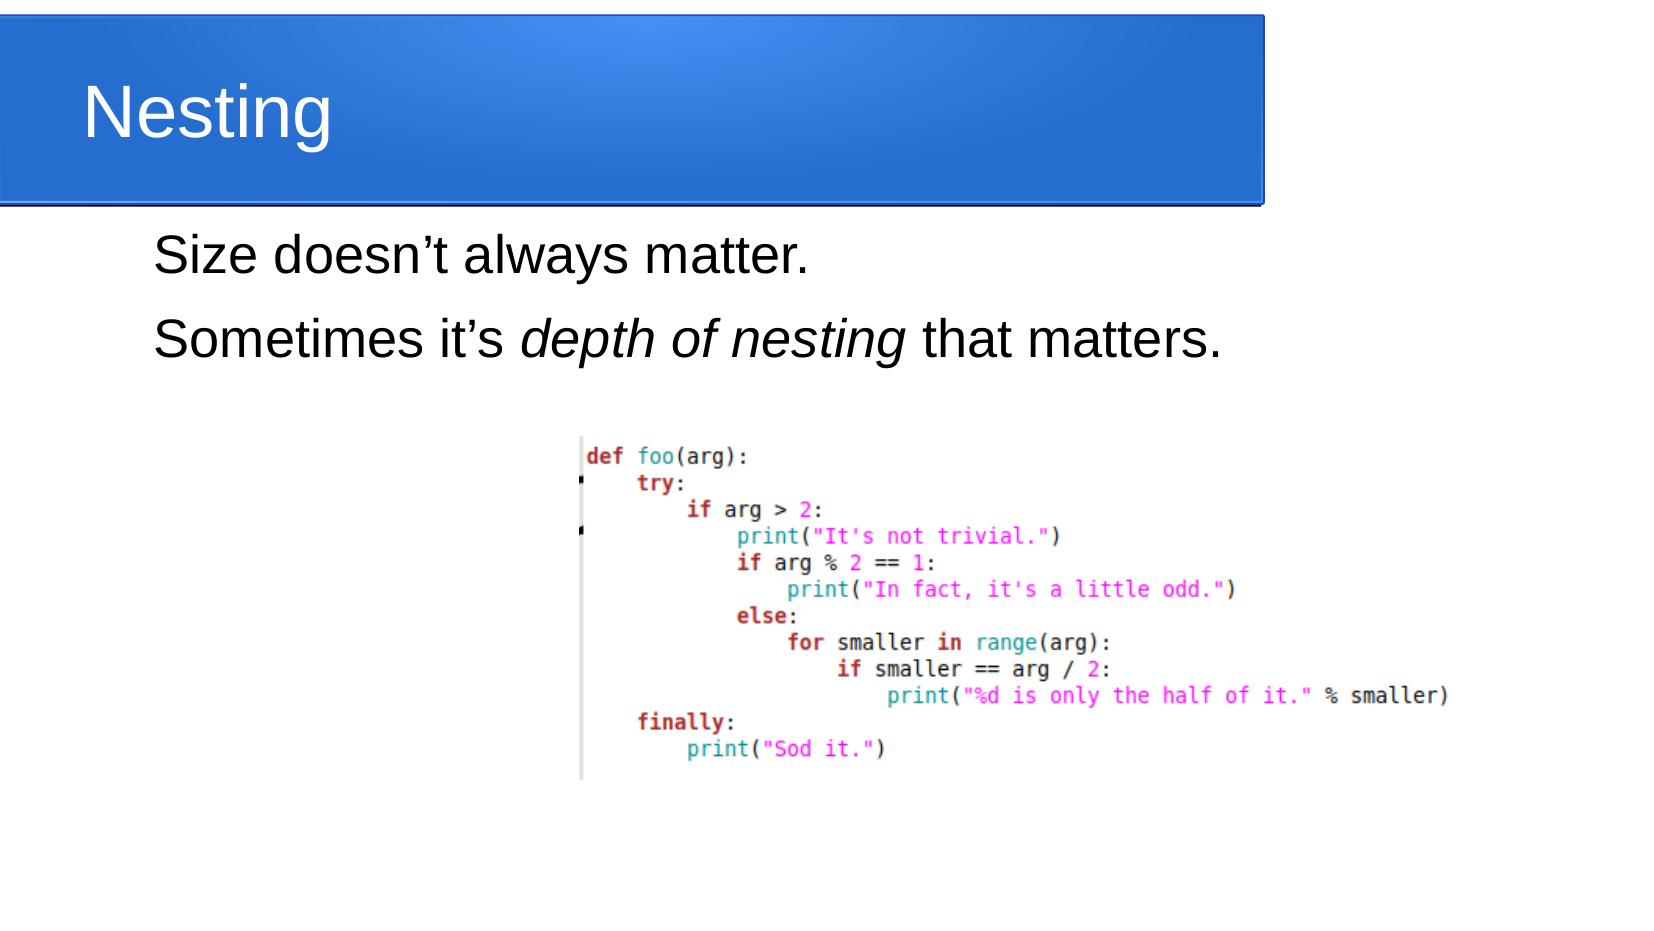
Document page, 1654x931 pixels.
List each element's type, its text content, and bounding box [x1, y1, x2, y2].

picture [579, 436, 1471, 781]
title Nesting [82, 35, 1235, 189]
list Size doesn’t always matter. Sometimes it’s depth of nesting that matters. [82, 224, 1571, 764]
